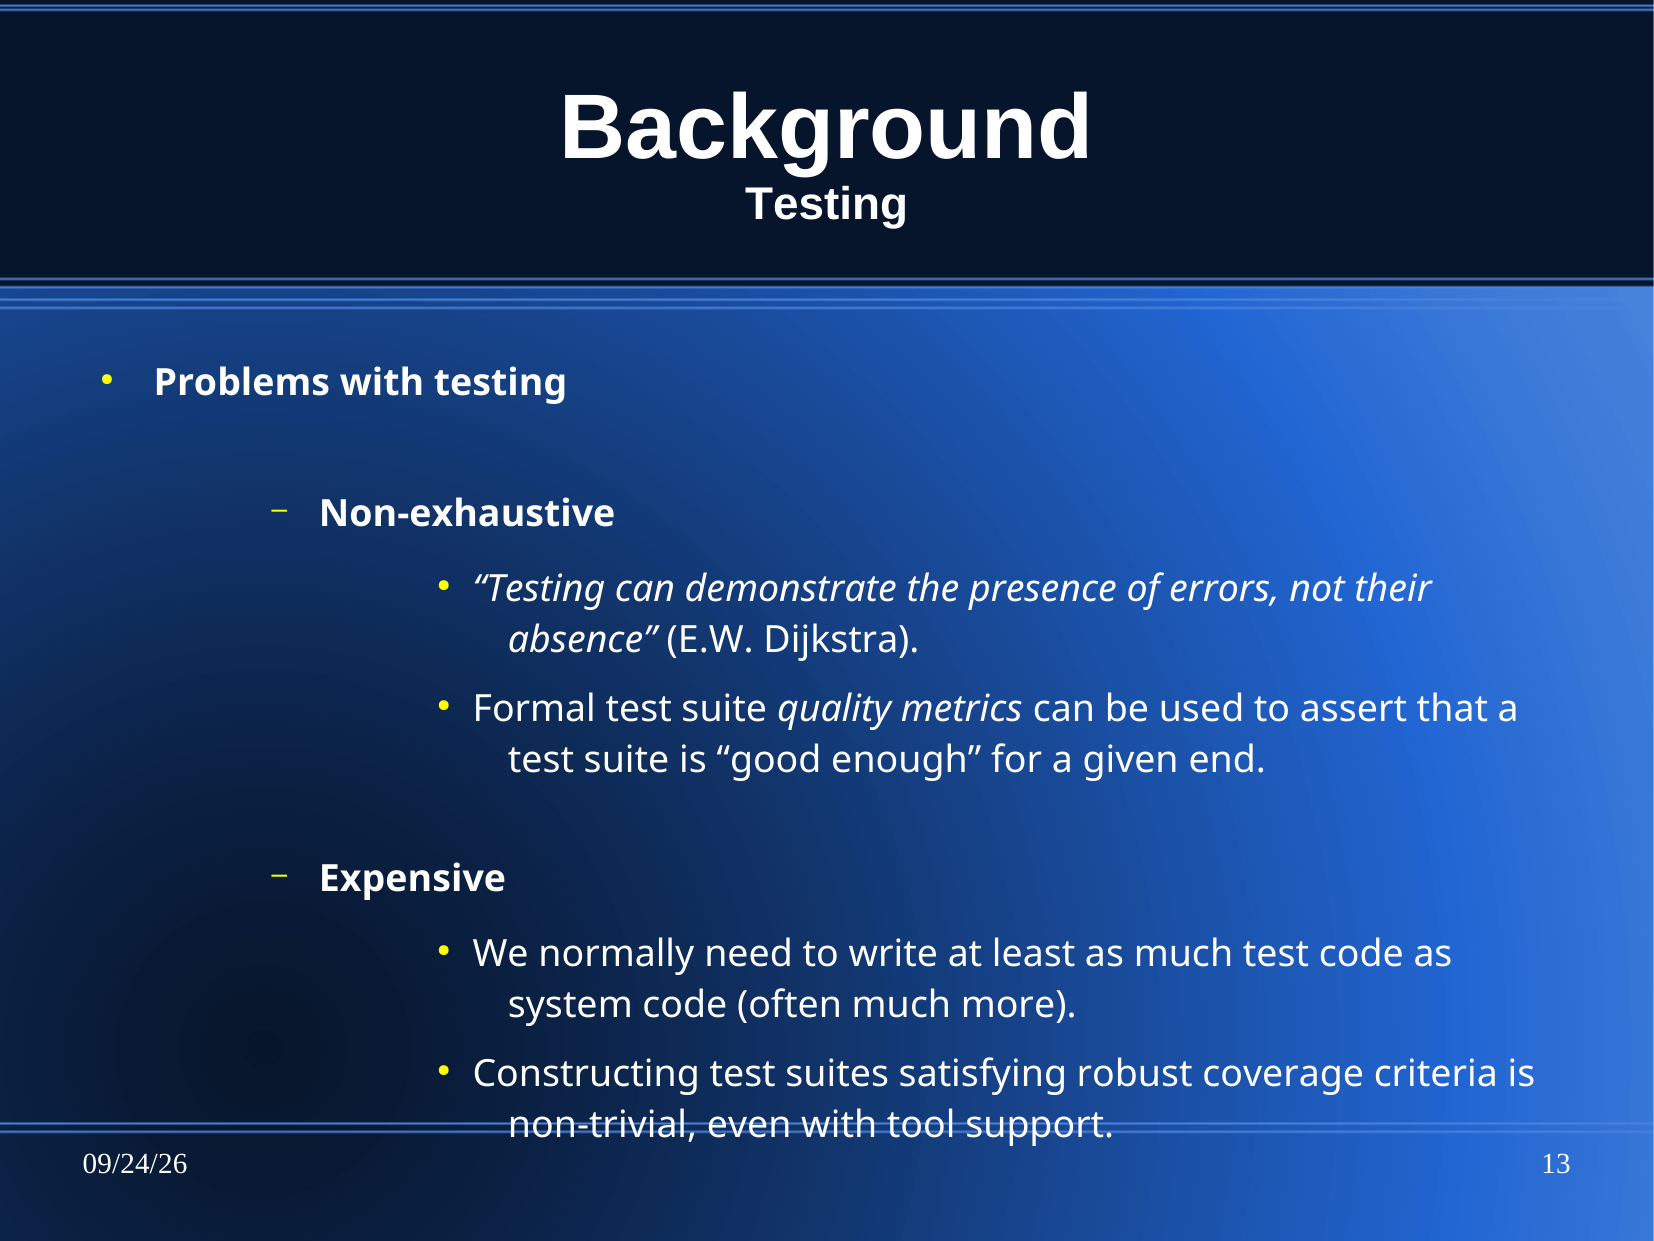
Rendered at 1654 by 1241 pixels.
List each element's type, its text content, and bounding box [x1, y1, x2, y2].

list Problems with testing Non-exhaustive “Testing can demonstrate the presence of errors, not their absence” (E.W. Dijkstra). Formal test suite quality metrics can be used to assert that a test suite is “good enough” for a given end. Expensive We normally need to write at least as much test code as system code (often much more). Constructing test suites satisfying robust coverage criteria is non-trivial, even with tool support. [82, 355, 1571, 1075]
picture [0, 0, 1654, 1241]
title Background Testing [82, 49, 1571, 257]
